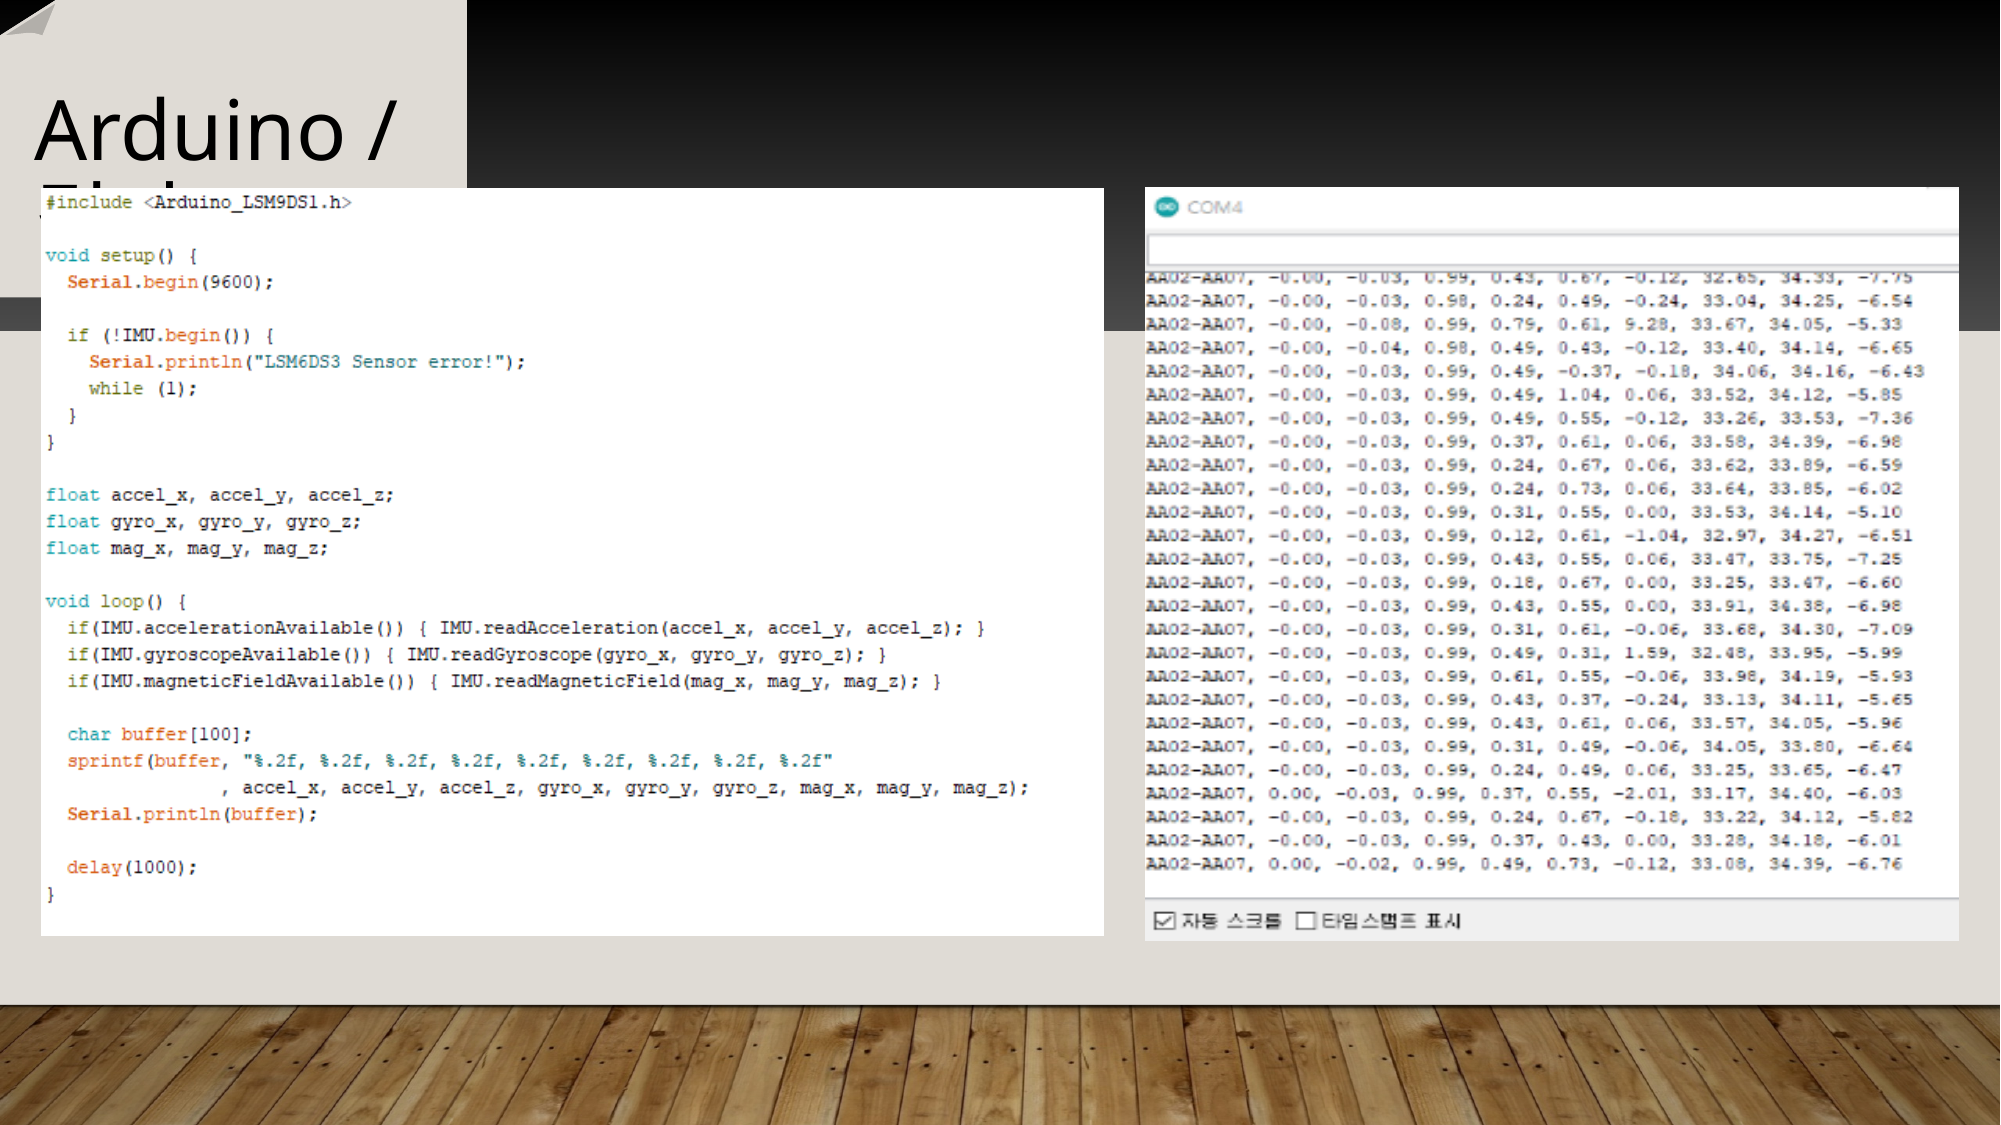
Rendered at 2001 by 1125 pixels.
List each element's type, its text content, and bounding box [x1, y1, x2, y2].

picture [0, 1005, 2000, 1125]
picture [41, 188, 1104, 936]
text_box [0, 0, 466, 297]
picture [1145, 187, 1959, 941]
text_box Arduino / 결과 [19, 81, 466, 181]
text_box [100, 181, 166, 188]
text_box [173, 181, 466, 188]
